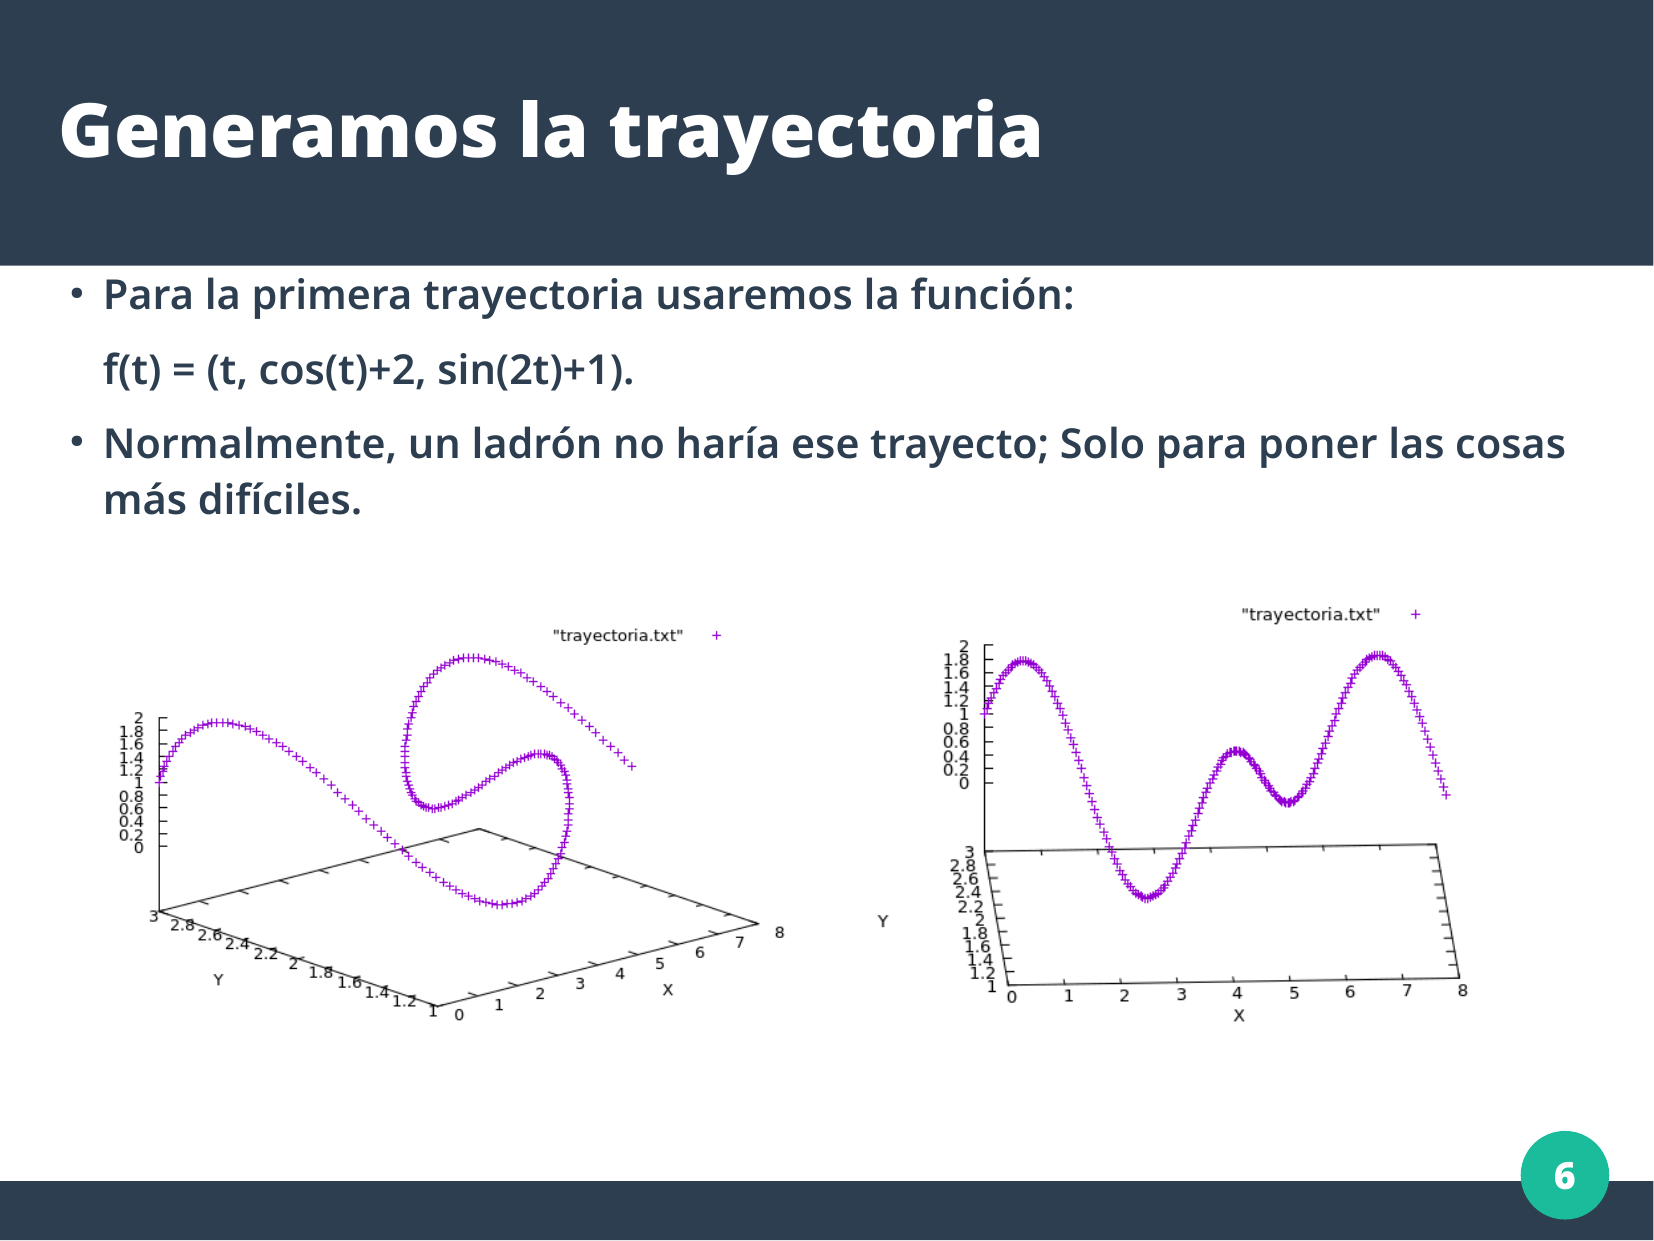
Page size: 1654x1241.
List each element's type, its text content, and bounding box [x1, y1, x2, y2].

title Generamos la trayectoria [59, 49, 1595, 207]
picture [59, 566, 1646, 1076]
list Para la primera trayectoria usaremos la función: f(t) = (t, cos(t)+2, sin(2t)+1). Normalmente, un ladrón no haría ese trayecto; Solo para poner las cosas más difíciles. [59, 266, 1595, 532]
